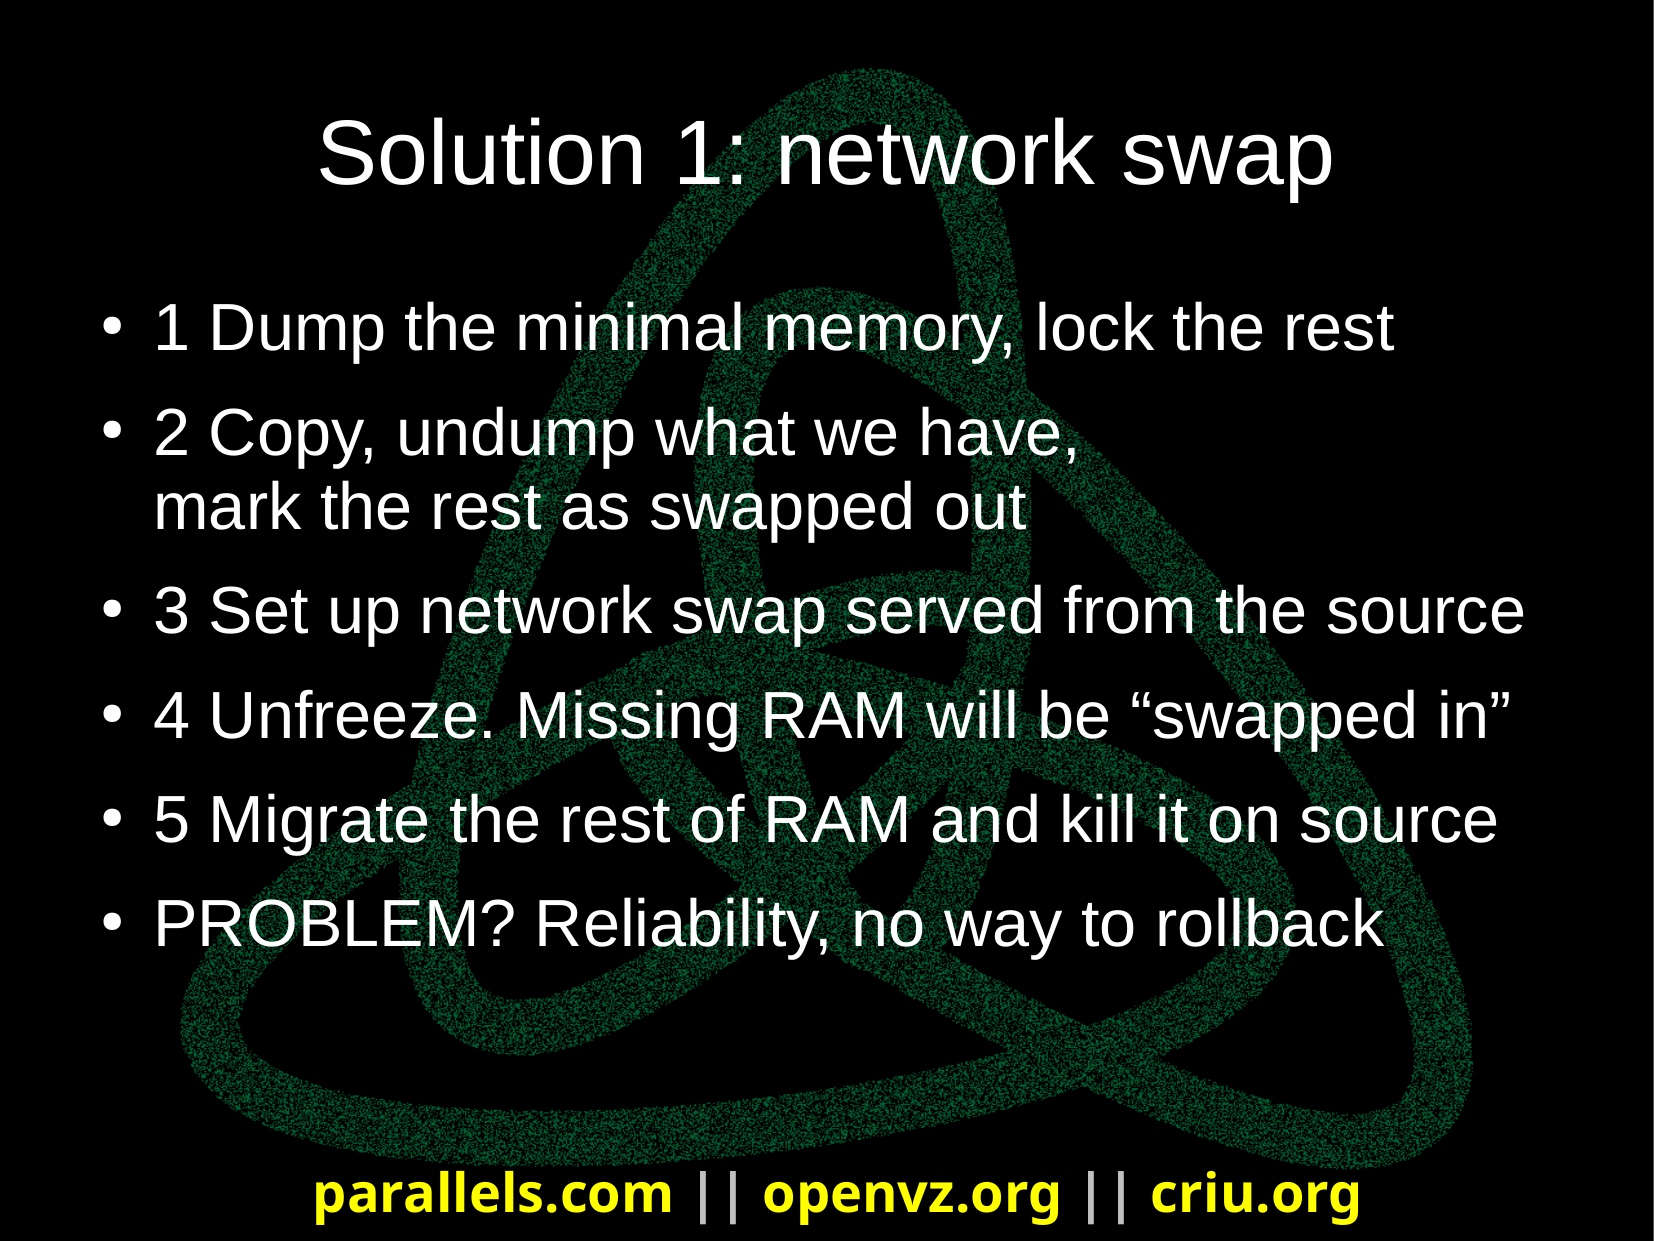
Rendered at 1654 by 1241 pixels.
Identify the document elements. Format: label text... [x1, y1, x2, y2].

title Solution 1: network swap [82, 49, 1571, 257]
list 1 Dump the minimal memory, lock the rest 2 Copy, undump what we have, mark the rest as swapped out 3 Set up network swap served from the source 4 Unfreeze. Missing RAM will be “swapped in” 5 Migrate the rest of RAM and kill it on source PROBLEM? Reliability, no way to rollback [82, 290, 1538, 1010]
picture [0, 0, 1654, 1241]
